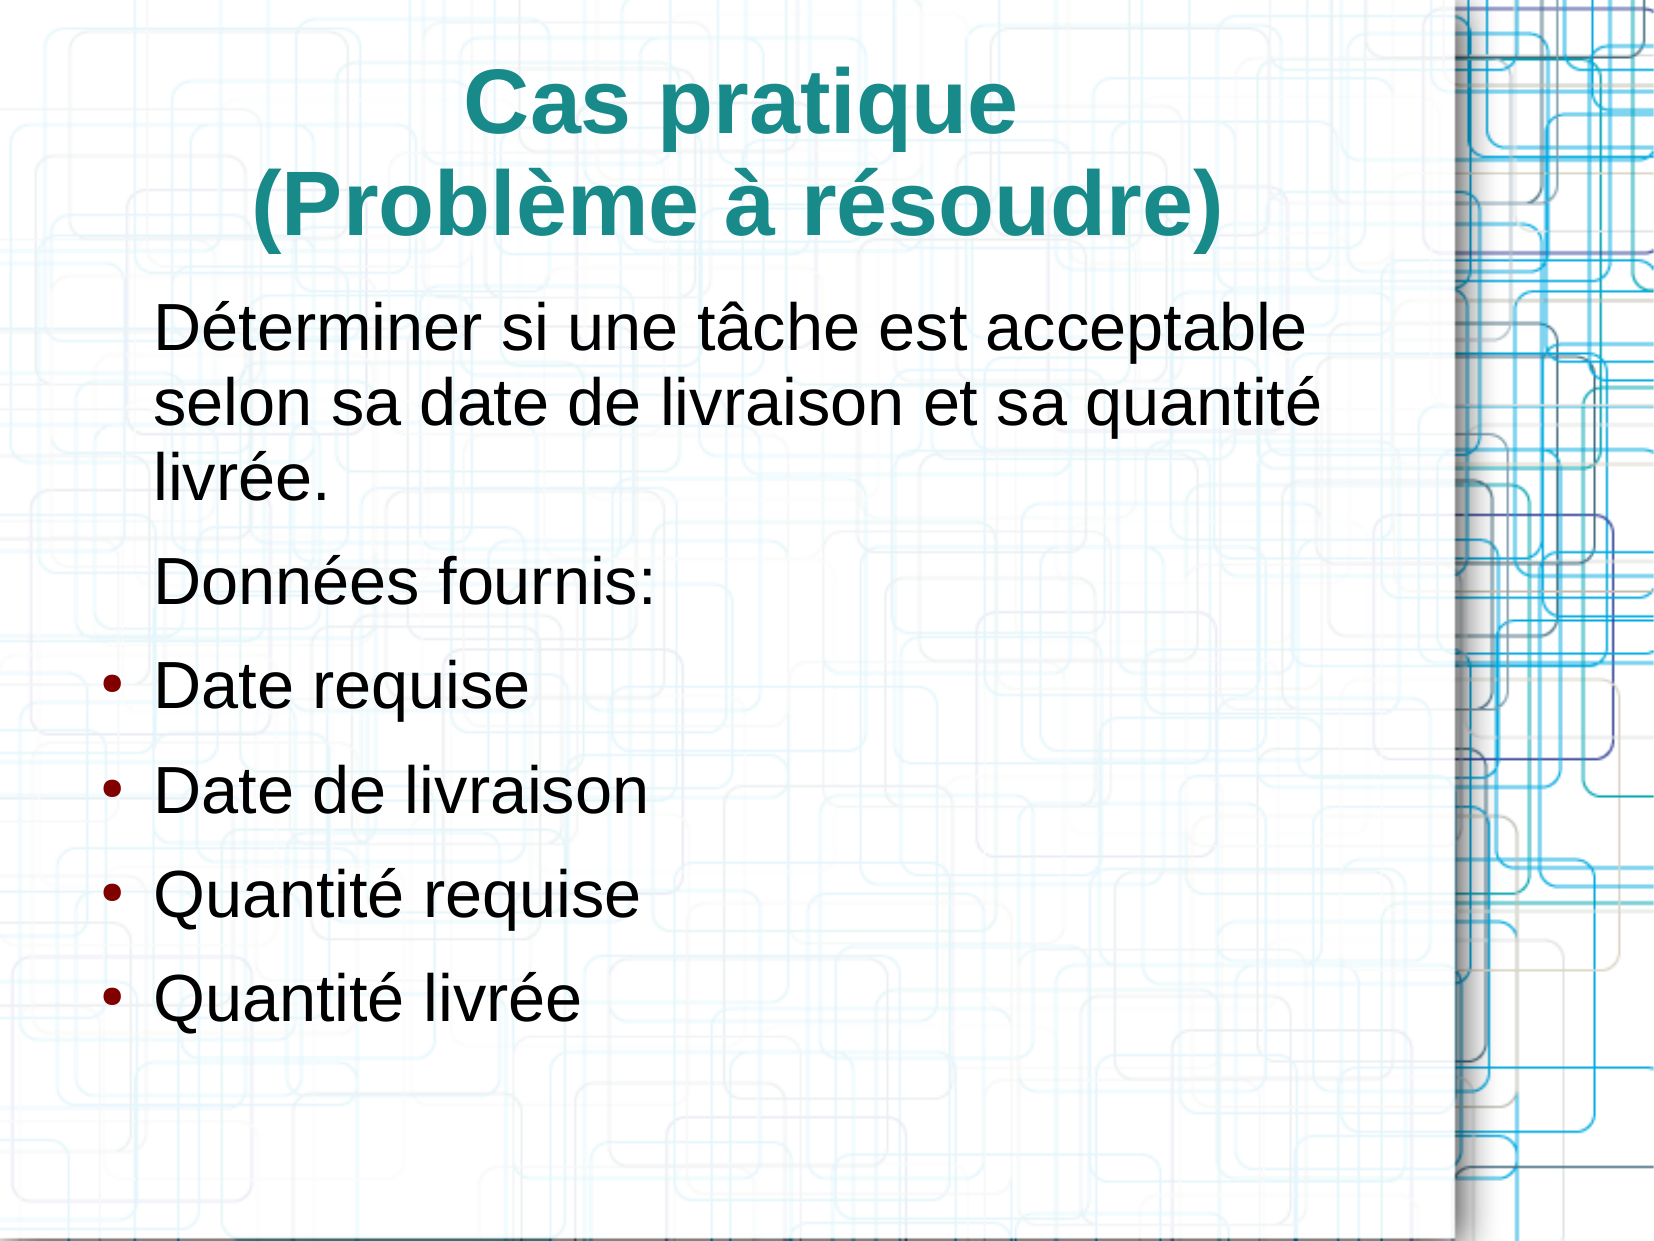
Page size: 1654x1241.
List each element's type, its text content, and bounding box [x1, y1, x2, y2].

list Déterminer si une tâche est acceptable selon sa date de livraison et sa quantité livrée. Données fournis: Date requise Date de livraison Quantité requise Quantité livrée [82, 290, 1418, 1037]
title Cas pratique (Problème à résoudre) [59, 49, 1418, 257]
picture [0, 0, 1654, 1241]
